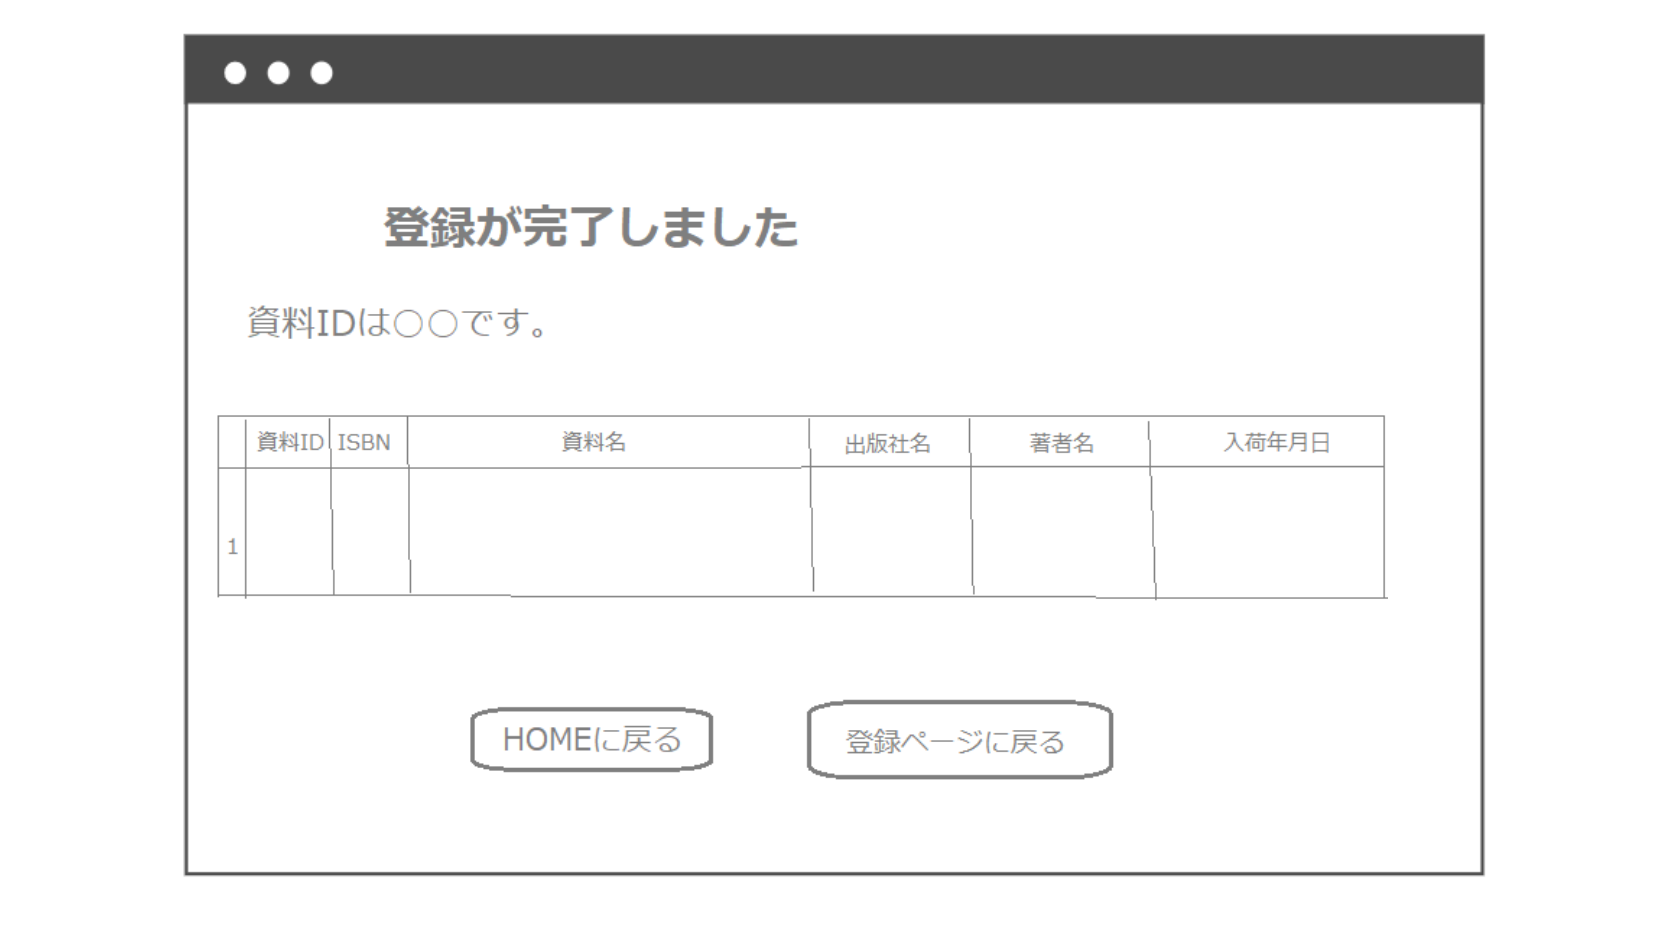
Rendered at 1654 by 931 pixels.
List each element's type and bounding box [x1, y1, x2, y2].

text_box [1328, 147, 1418, 857]
picture [176, 28, 1493, 888]
